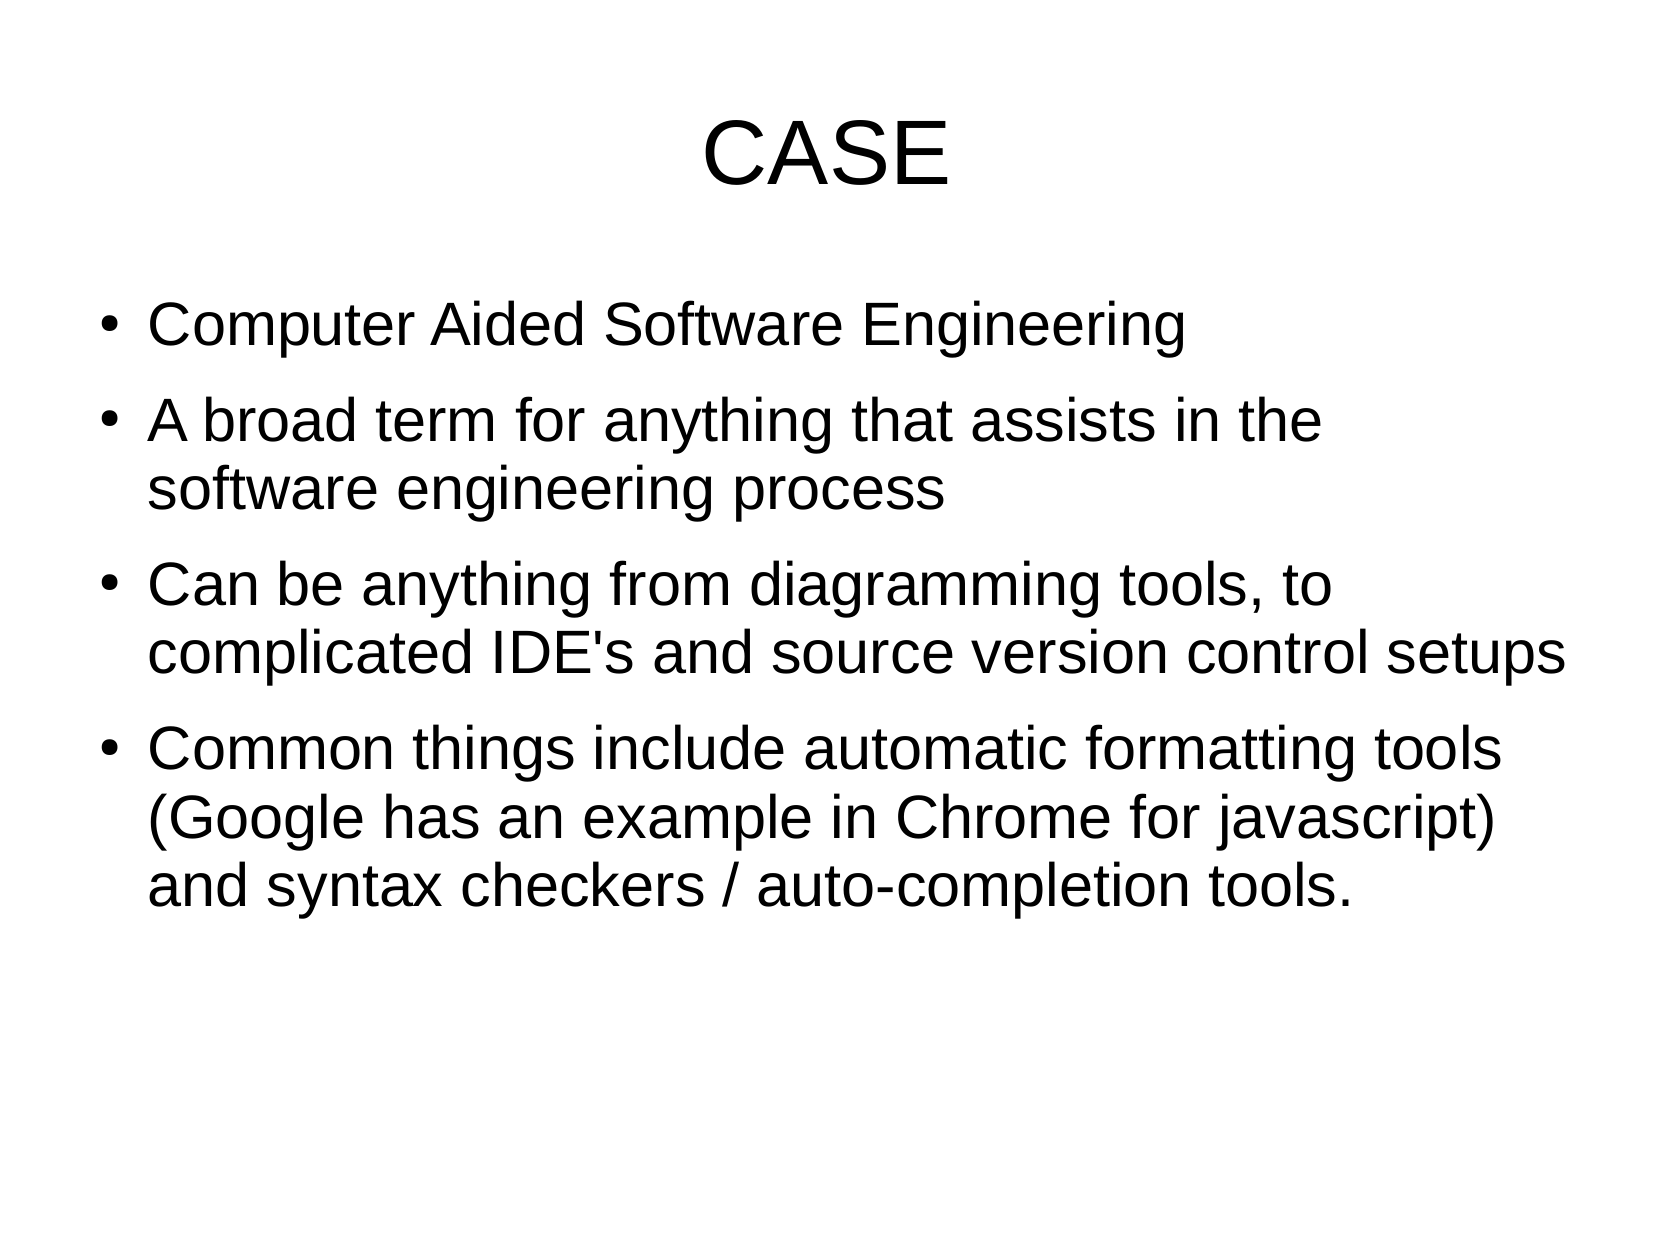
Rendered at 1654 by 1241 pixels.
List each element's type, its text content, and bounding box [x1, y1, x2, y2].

title CASE [82, 49, 1571, 257]
list Computer Aided Software Engineering A broad term for anything that assists in the software engineering process Can be anything from diagramming tools, to complicated IDE's and source version control setups Common things include automatic formatting tools (Google has an example in Chrome for javascript) and syntax checkers / auto-completion tools. [82, 290, 1571, 1010]
